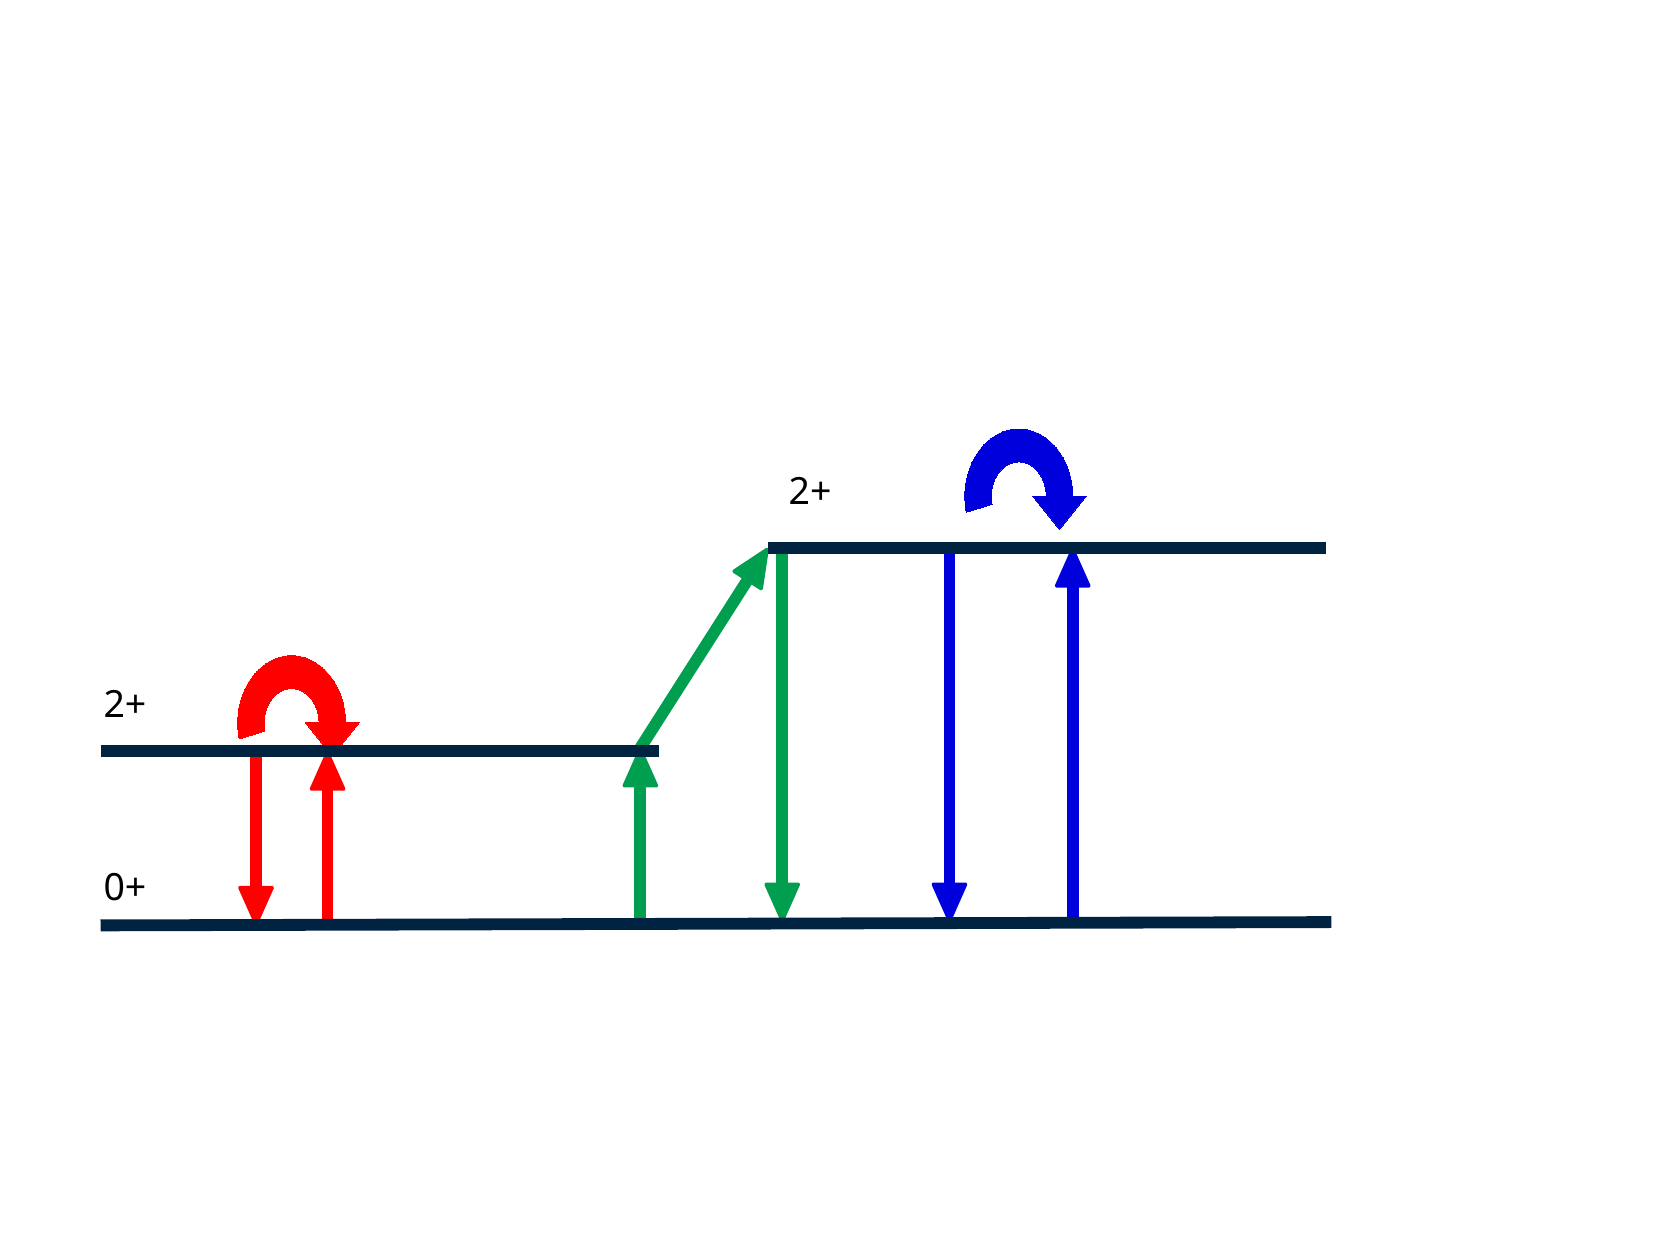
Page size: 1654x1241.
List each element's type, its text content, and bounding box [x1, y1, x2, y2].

text_box [964, 429, 1087, 530]
text_box 2+ [88, 669, 174, 729]
text_box 2+ [773, 457, 859, 517]
text_box 0+ [88, 852, 174, 912]
text_box [237, 655, 360, 745]
